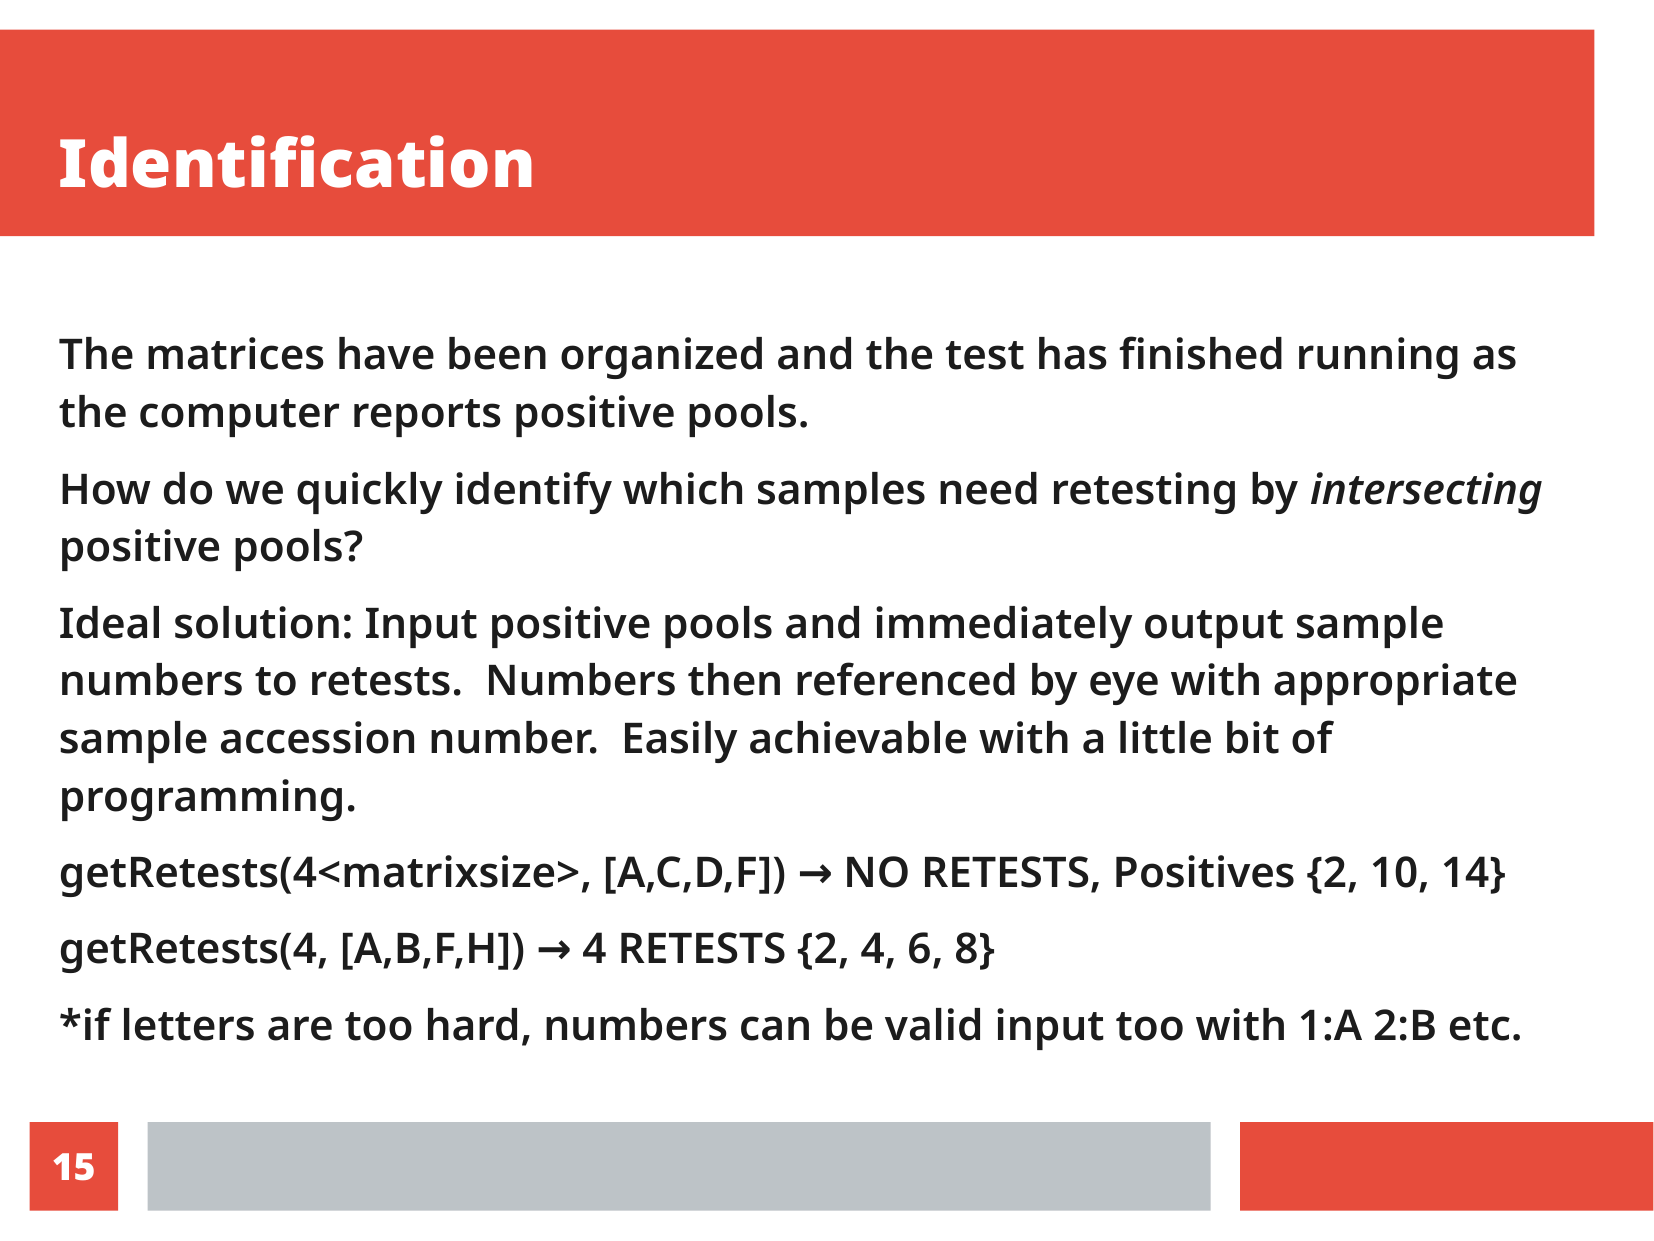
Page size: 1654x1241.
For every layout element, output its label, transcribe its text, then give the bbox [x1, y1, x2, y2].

list The matrices have been organized and the test has finished running as the computer reports positive pools. How do we quickly identify which samples need retesting by intersecting positive pools? Ideal solution: Input positive pools and immediately output sample numbers to retests. Numbers then referenced by eye with appropriate sample accession number. Easily achievable with a little bit of programming. getRetests(4<matrixsize>, [A,C,D,F]) → NO RETESTS, Positives {2, 10, 14} getRetests(4, [A,B,F,H]) → 4 RETESTS {2, 4, 6, 8} *if letters are too hard, numbers can be valid input too with 1:A 2:B etc. [59, 324, 1565, 1093]
title Identification [59, 59, 1595, 207]
